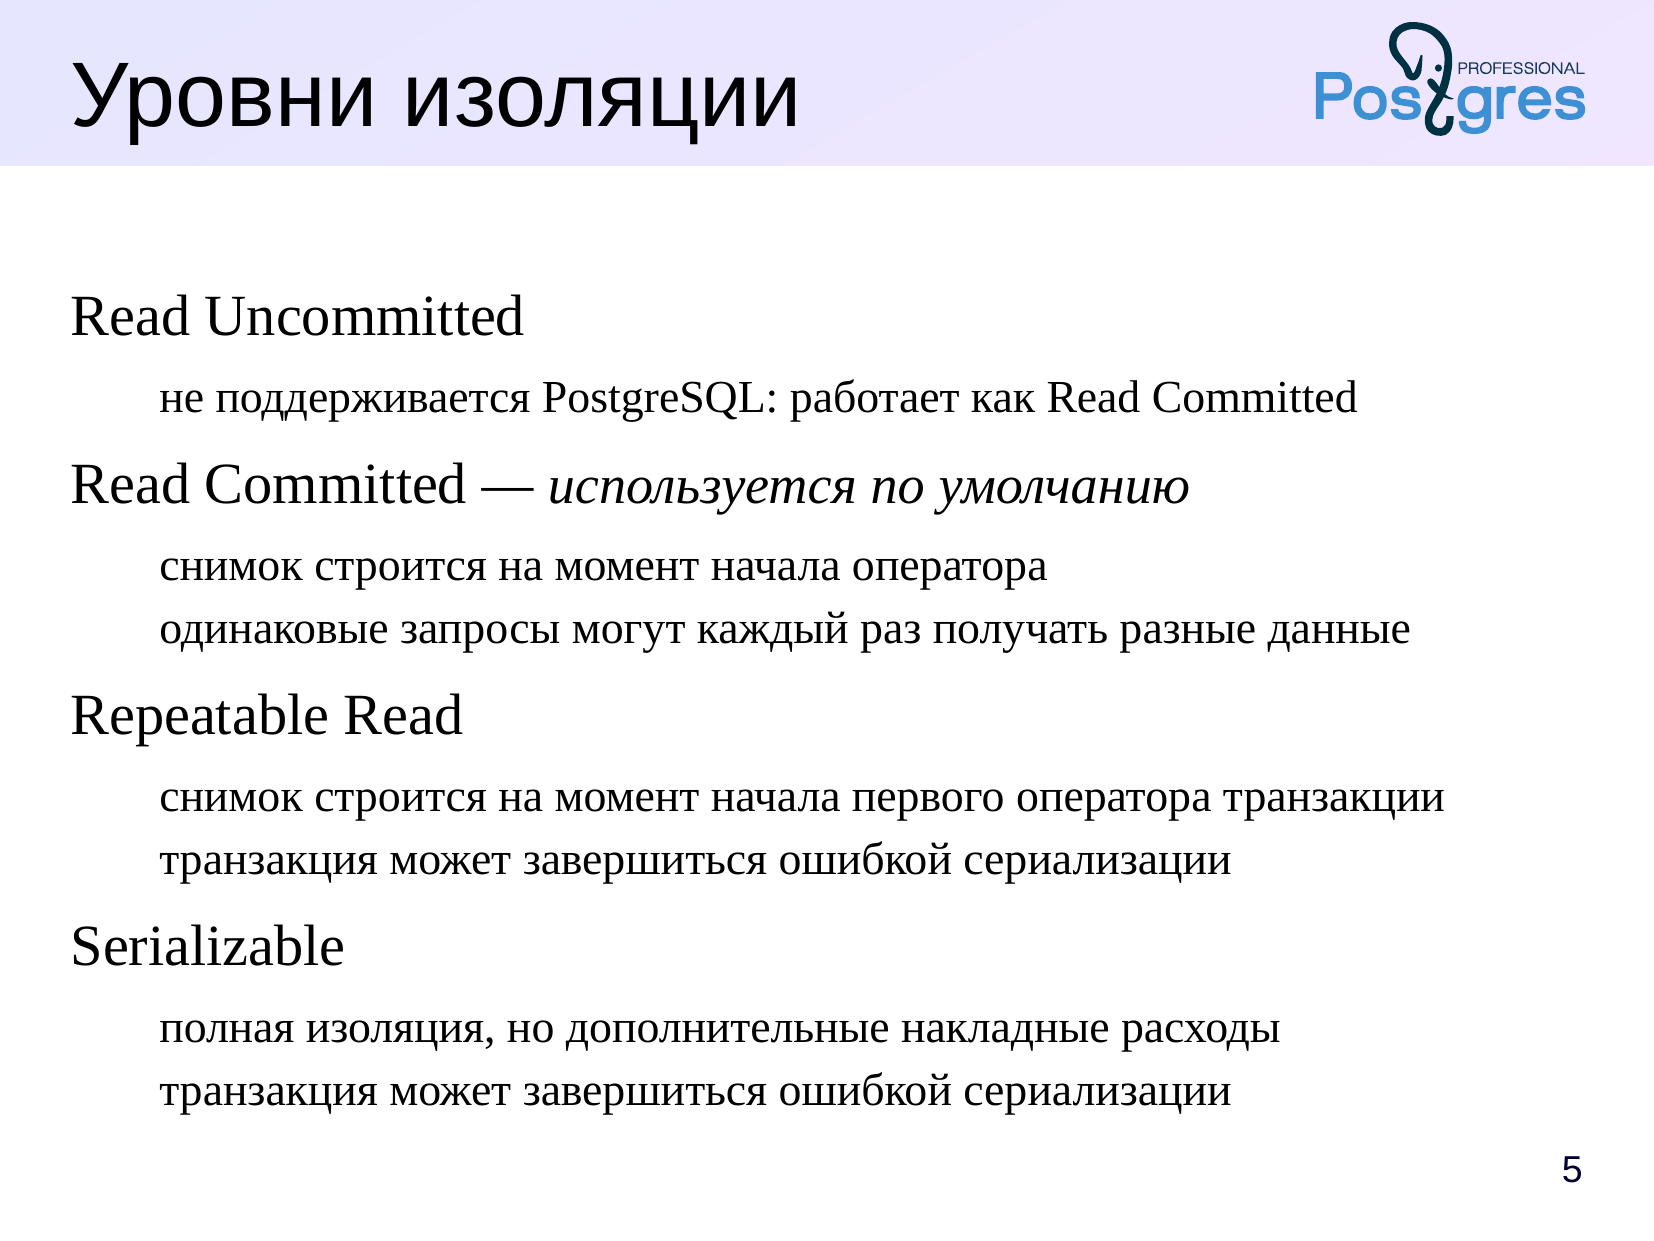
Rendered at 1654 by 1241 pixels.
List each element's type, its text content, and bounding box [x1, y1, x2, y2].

list Read Uncommitted не поддерживается PostgreSQL: работает как Read Committed Read Committed — используется по умолчанию снимок строится на момент начала оператора одинаковые запросы могут каждый раз получать разные данные Repeatable Read снимок строится на момент начала первого оператора транзакции транзакция может завершиться ошибкой сериализации Serializable полная изоляция, но дополнительные накладные расходы транзакция может завершиться ошибкой сериализации [70, 283, 1583, 1141]
title Уровни изоляции [70, 43, 1241, 147]
